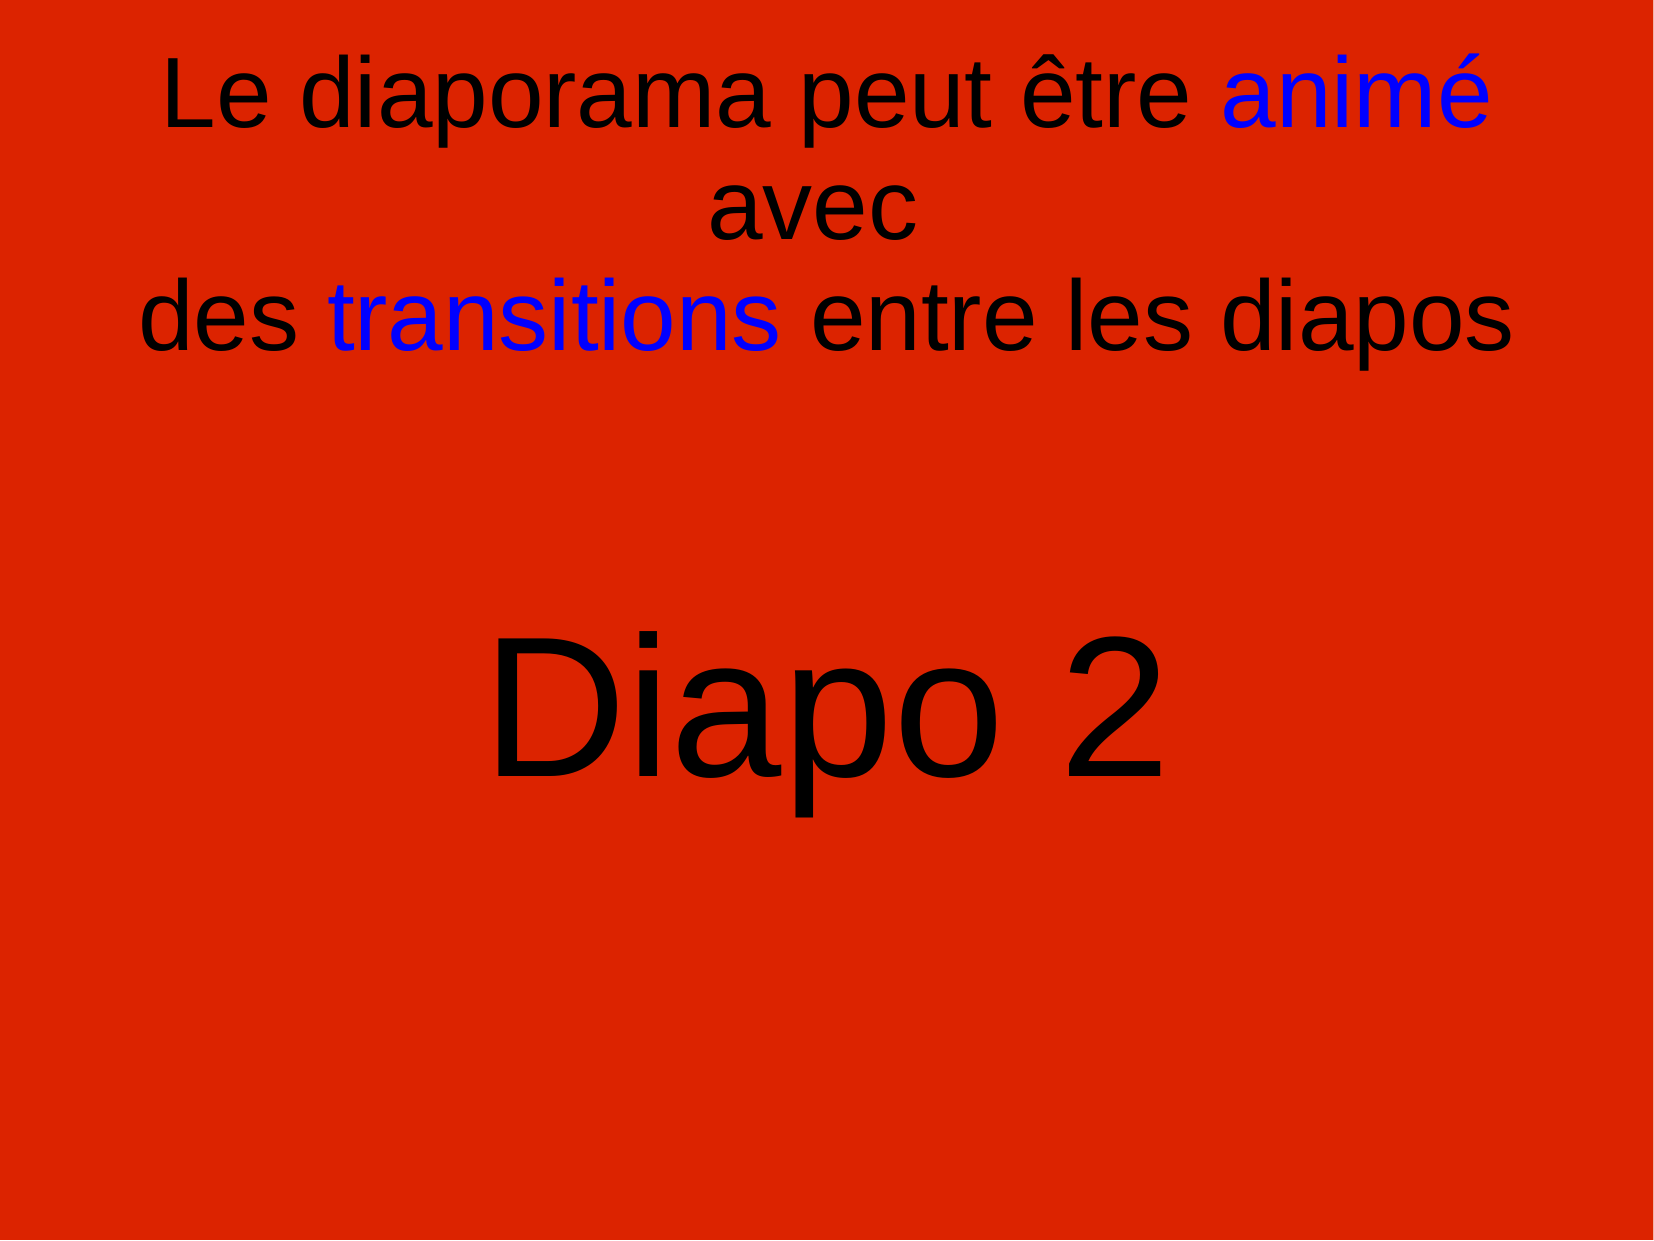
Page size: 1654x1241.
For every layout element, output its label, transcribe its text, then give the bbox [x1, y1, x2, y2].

text_box Le diaporama peut être animé avec des transitions entre les diapos Diapo 2 [59, 29, 1595, 827]
